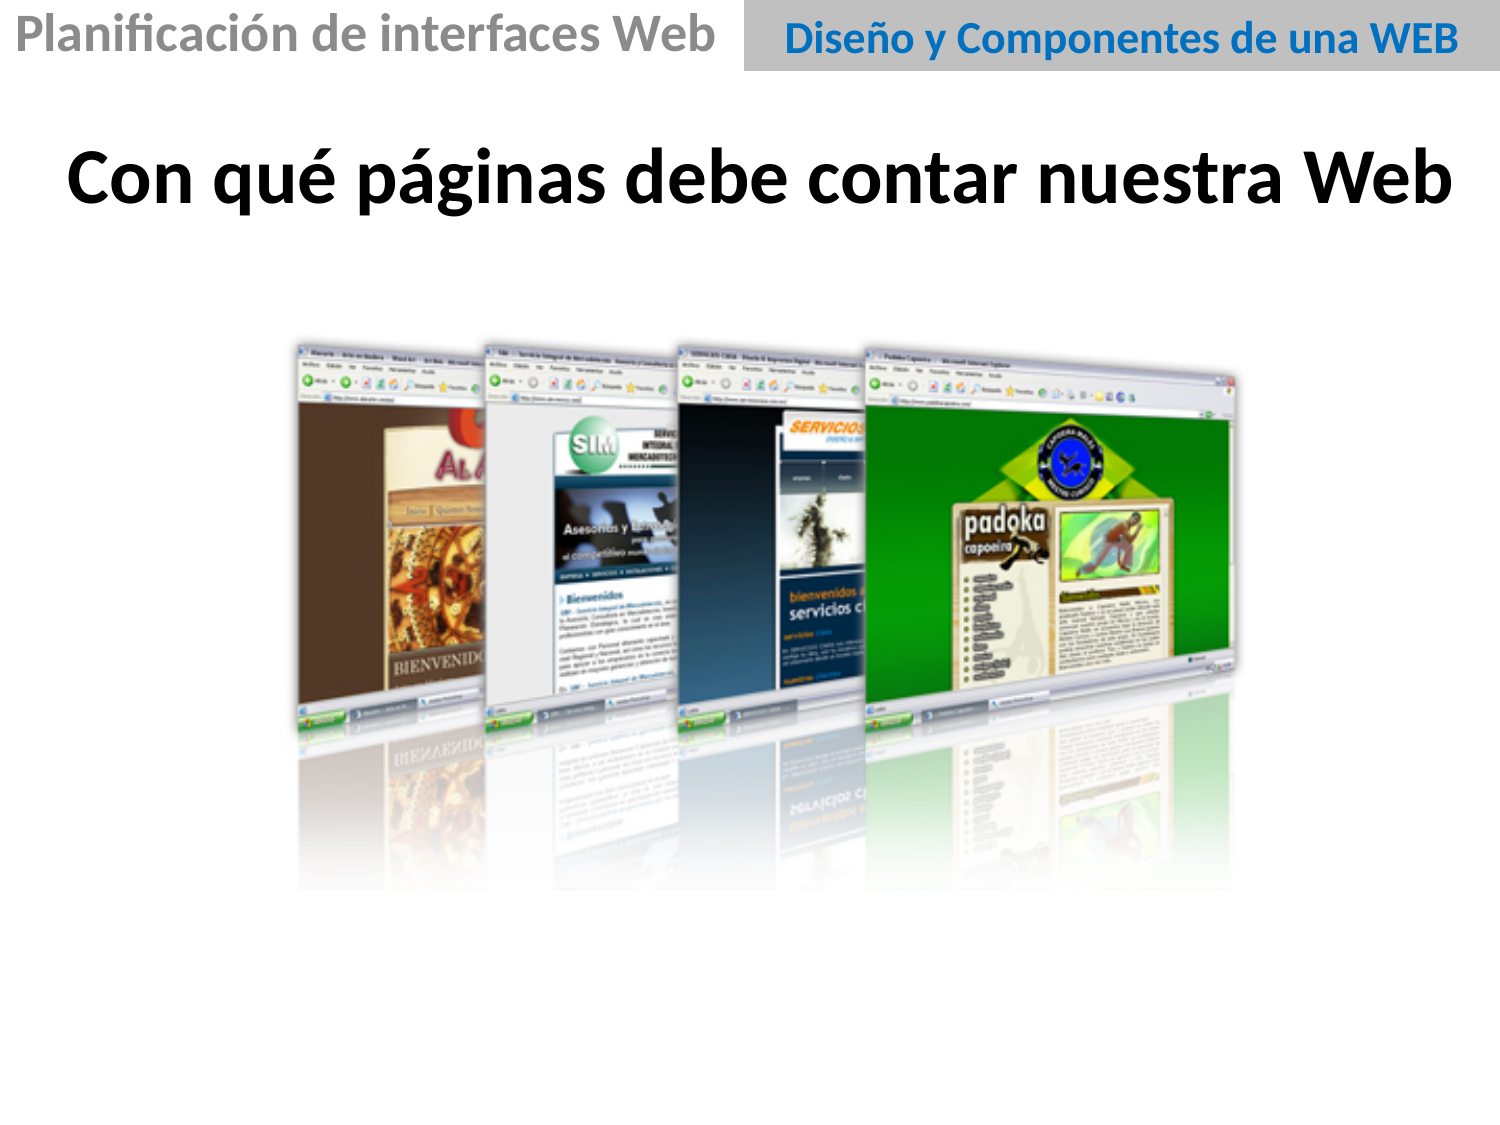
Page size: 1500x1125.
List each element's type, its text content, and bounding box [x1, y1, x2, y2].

title Planificación de interfaces Web [0, 0, 744, 60]
picture [236, 295, 1300, 890]
text_box Con qué páginas debe contar nuestra Web [23, 113, 1500, 230]
title Diseño y Componentes de una WEB [744, 0, 1500, 71]
